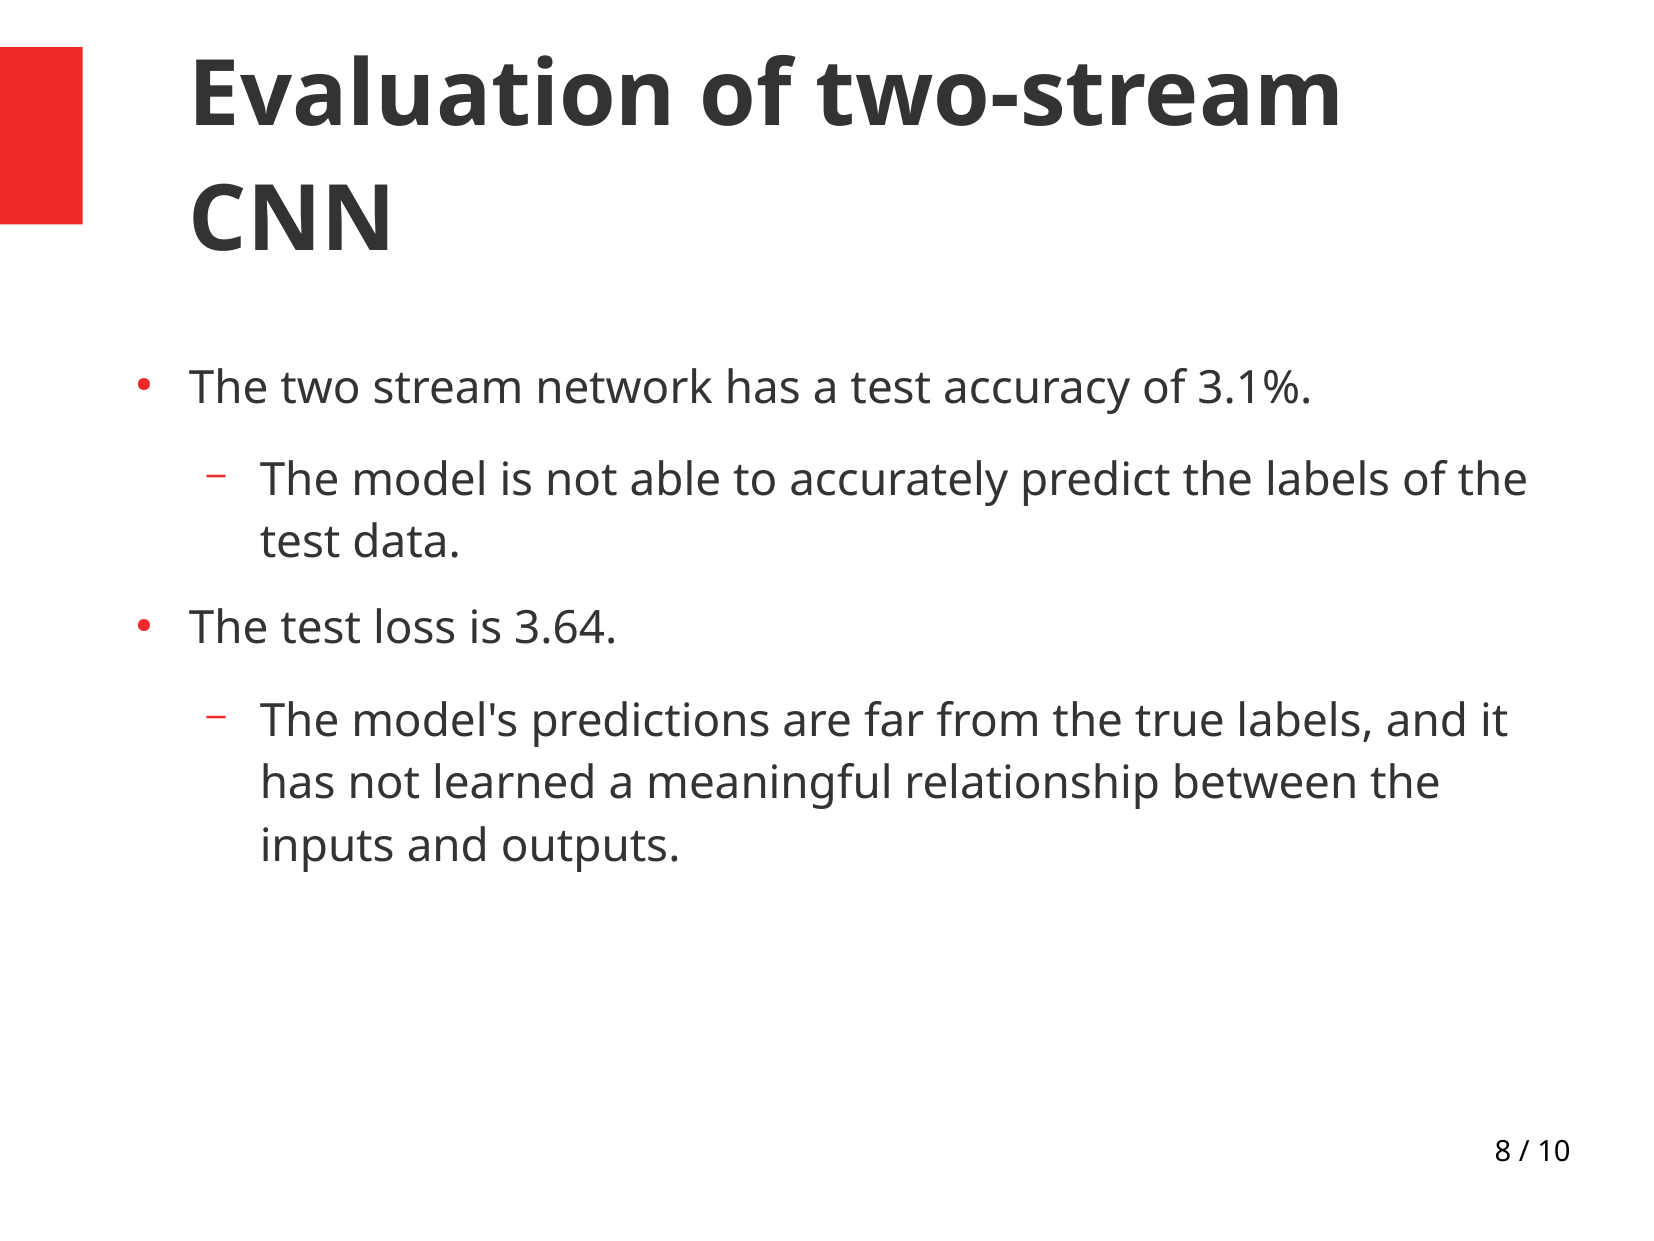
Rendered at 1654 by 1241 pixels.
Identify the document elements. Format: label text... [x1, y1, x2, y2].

title Evaluation of two-stream CNN [118, 27, 1571, 278]
list The two stream network has a test accuracy of 3.1%. The model is not able to accurately predict the labels of the test data. The test loss is 3.64. The model's predictions are far from the true labels, and it has not learned a meaningful relationship between the inputs and outputs. [118, 354, 1536, 1074]
